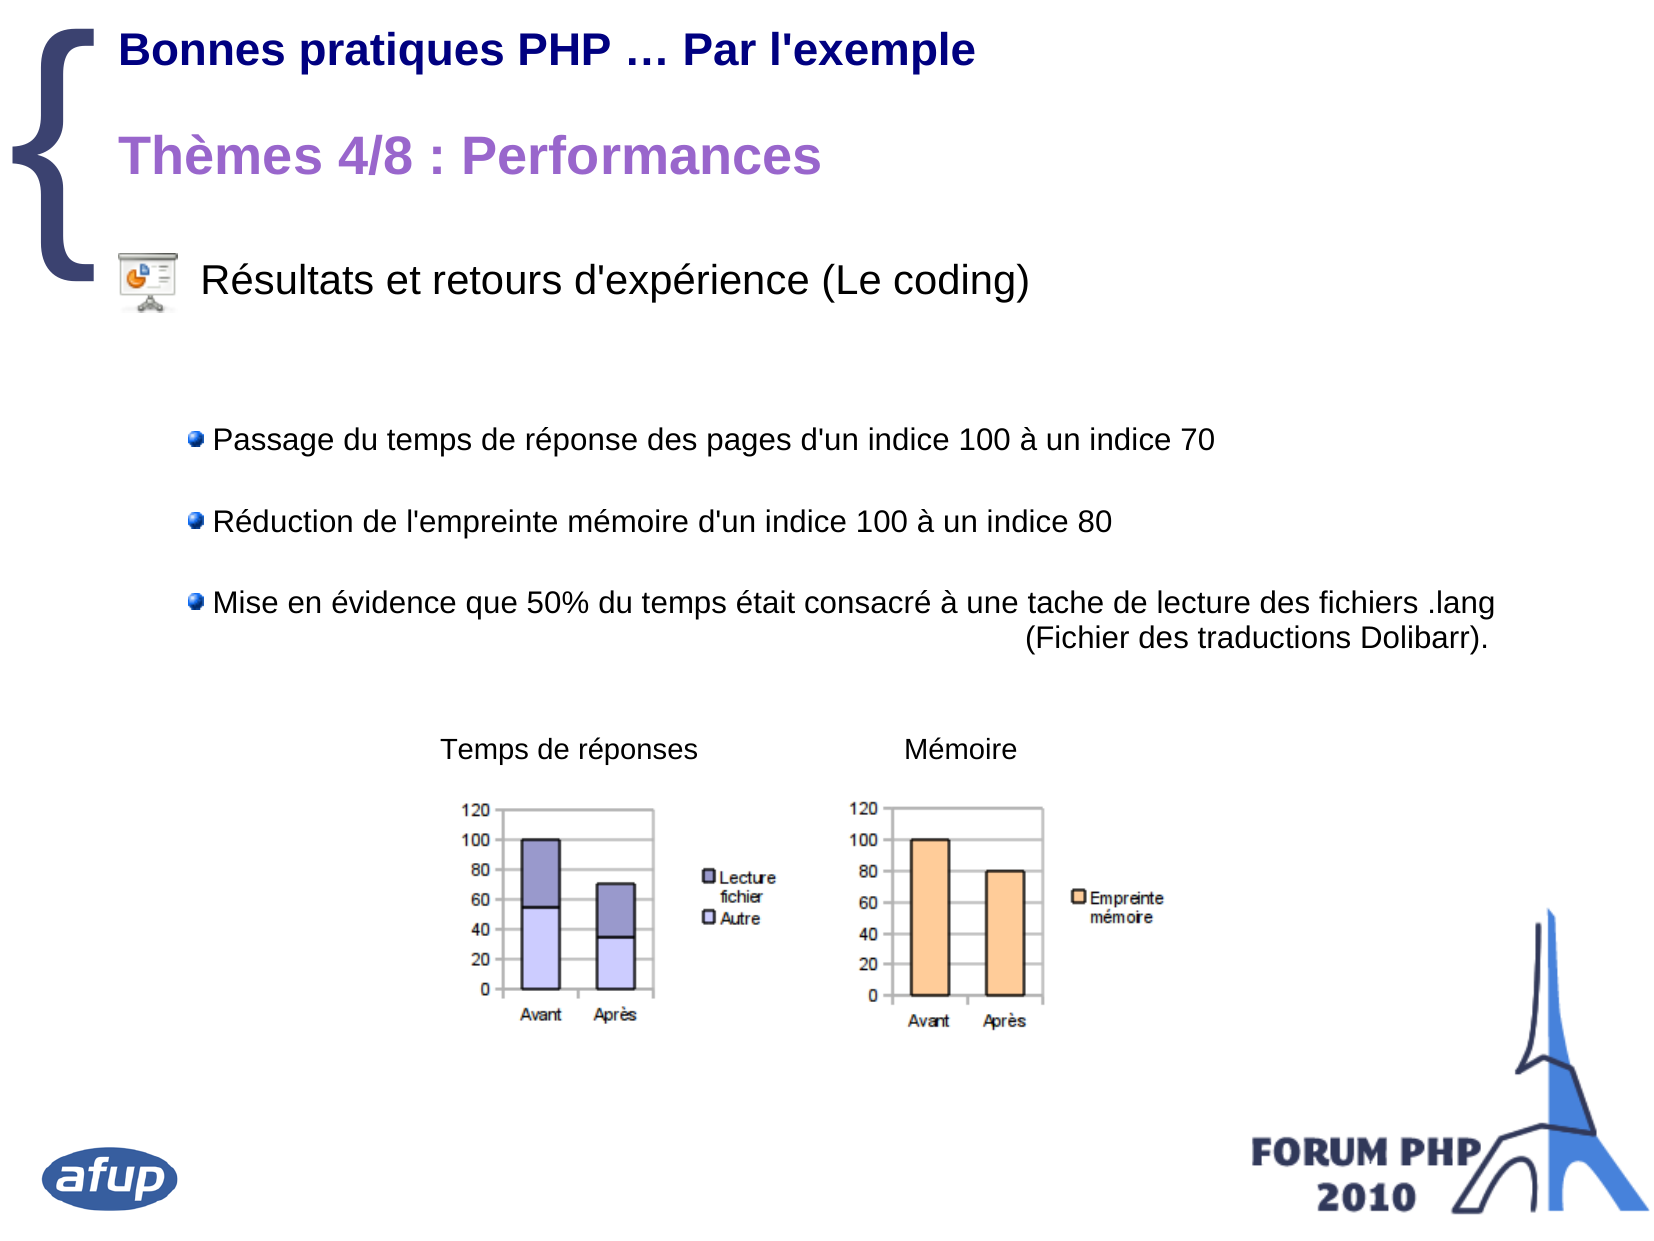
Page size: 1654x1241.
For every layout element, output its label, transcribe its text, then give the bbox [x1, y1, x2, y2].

title Bonnes pratiques PHP … Par l'exemple Thèmes 4/8 : Performances [118, 9, 1541, 202]
text_box Passage du temps de réponse des pages d'un indice 100 à un indice 70 Réduction de l'empreinte mémoire d'un indice 100 à un indice 80 Mise en évidence que 50% du temps était consacré à une tache de lecture des fichiers .lang (Fichier des traductions Dolibarr). [188, 380, 1501, 695]
text_box Temps de réponses Mémoire [425, 726, 1058, 774]
picture [41, 1146, 178, 1211]
picture [118, 253, 178, 313]
picture [455, 796, 1226, 1035]
subtitle Résultats et retours d'expérience (Le coding) [188, 206, 1624, 355]
picture [1240, 872, 1650, 1241]
